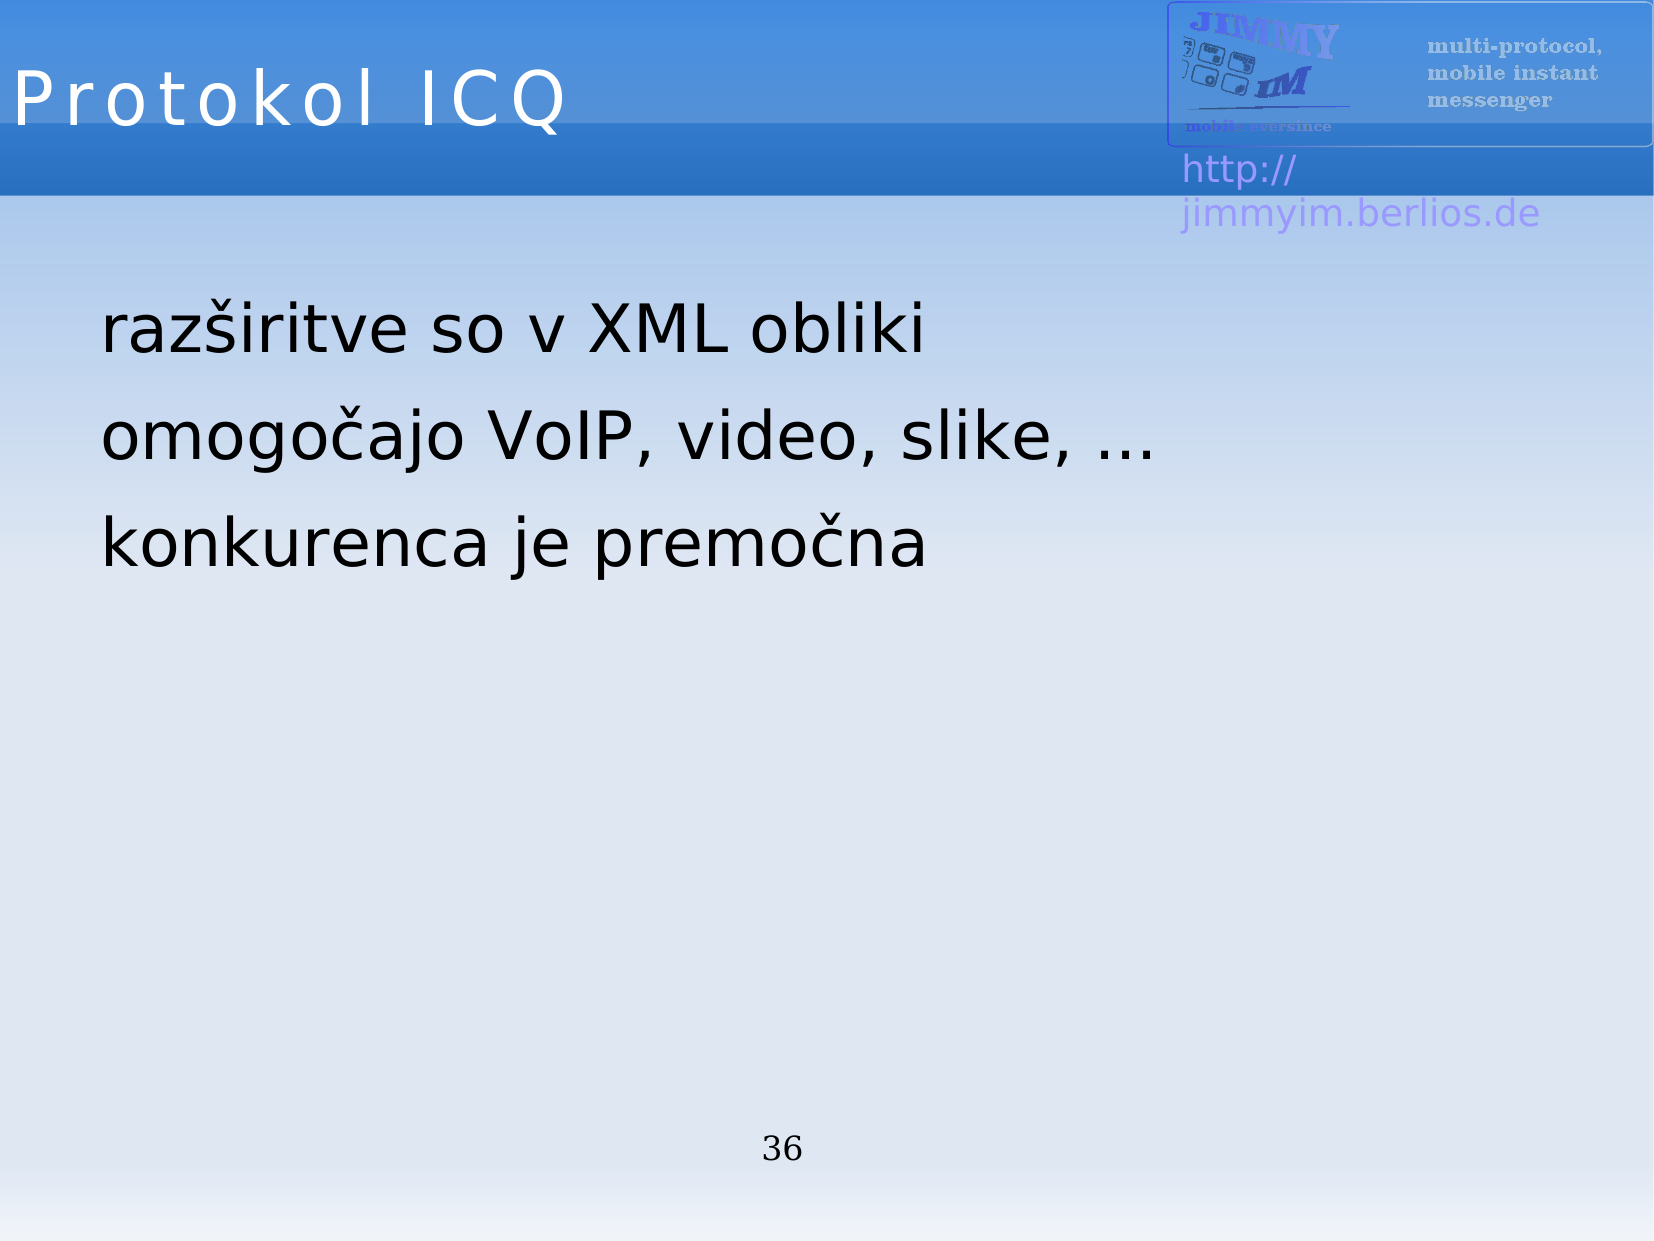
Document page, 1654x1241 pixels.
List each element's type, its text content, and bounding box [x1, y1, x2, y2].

picture [0, 0, 1654, 1241]
list razširitve so v XML obliki omogočajo VoIP, video, slike, ... konkurenca je premočna [82, 290, 1571, 1094]
title Protokol ICQ [11, 7, 1167, 192]
